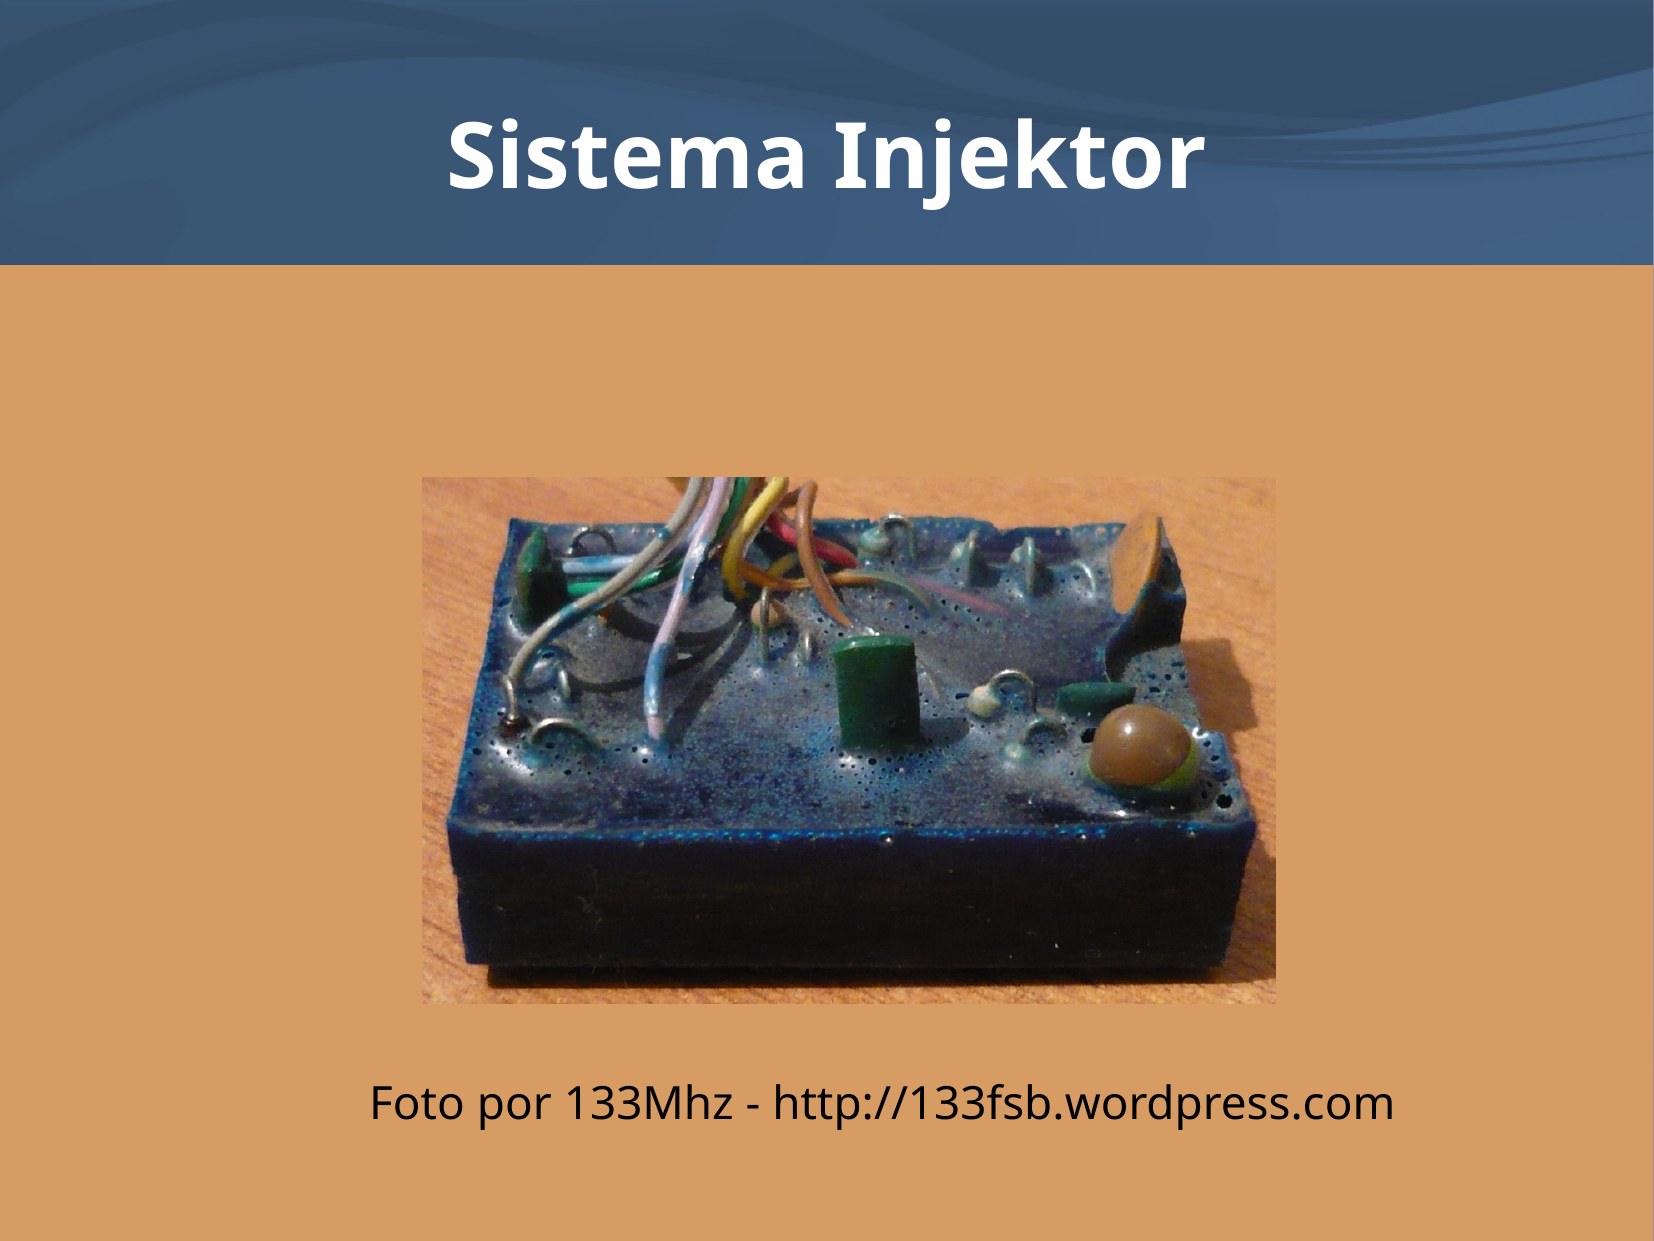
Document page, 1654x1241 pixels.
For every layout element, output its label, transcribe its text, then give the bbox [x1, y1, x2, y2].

text_box Foto por 133Mhz - http://133fsb.wordpress.com [354, 1062, 1447, 1130]
picture [0, 0, 1654, 1241]
title Sistema Injektor [82, 49, 1571, 257]
